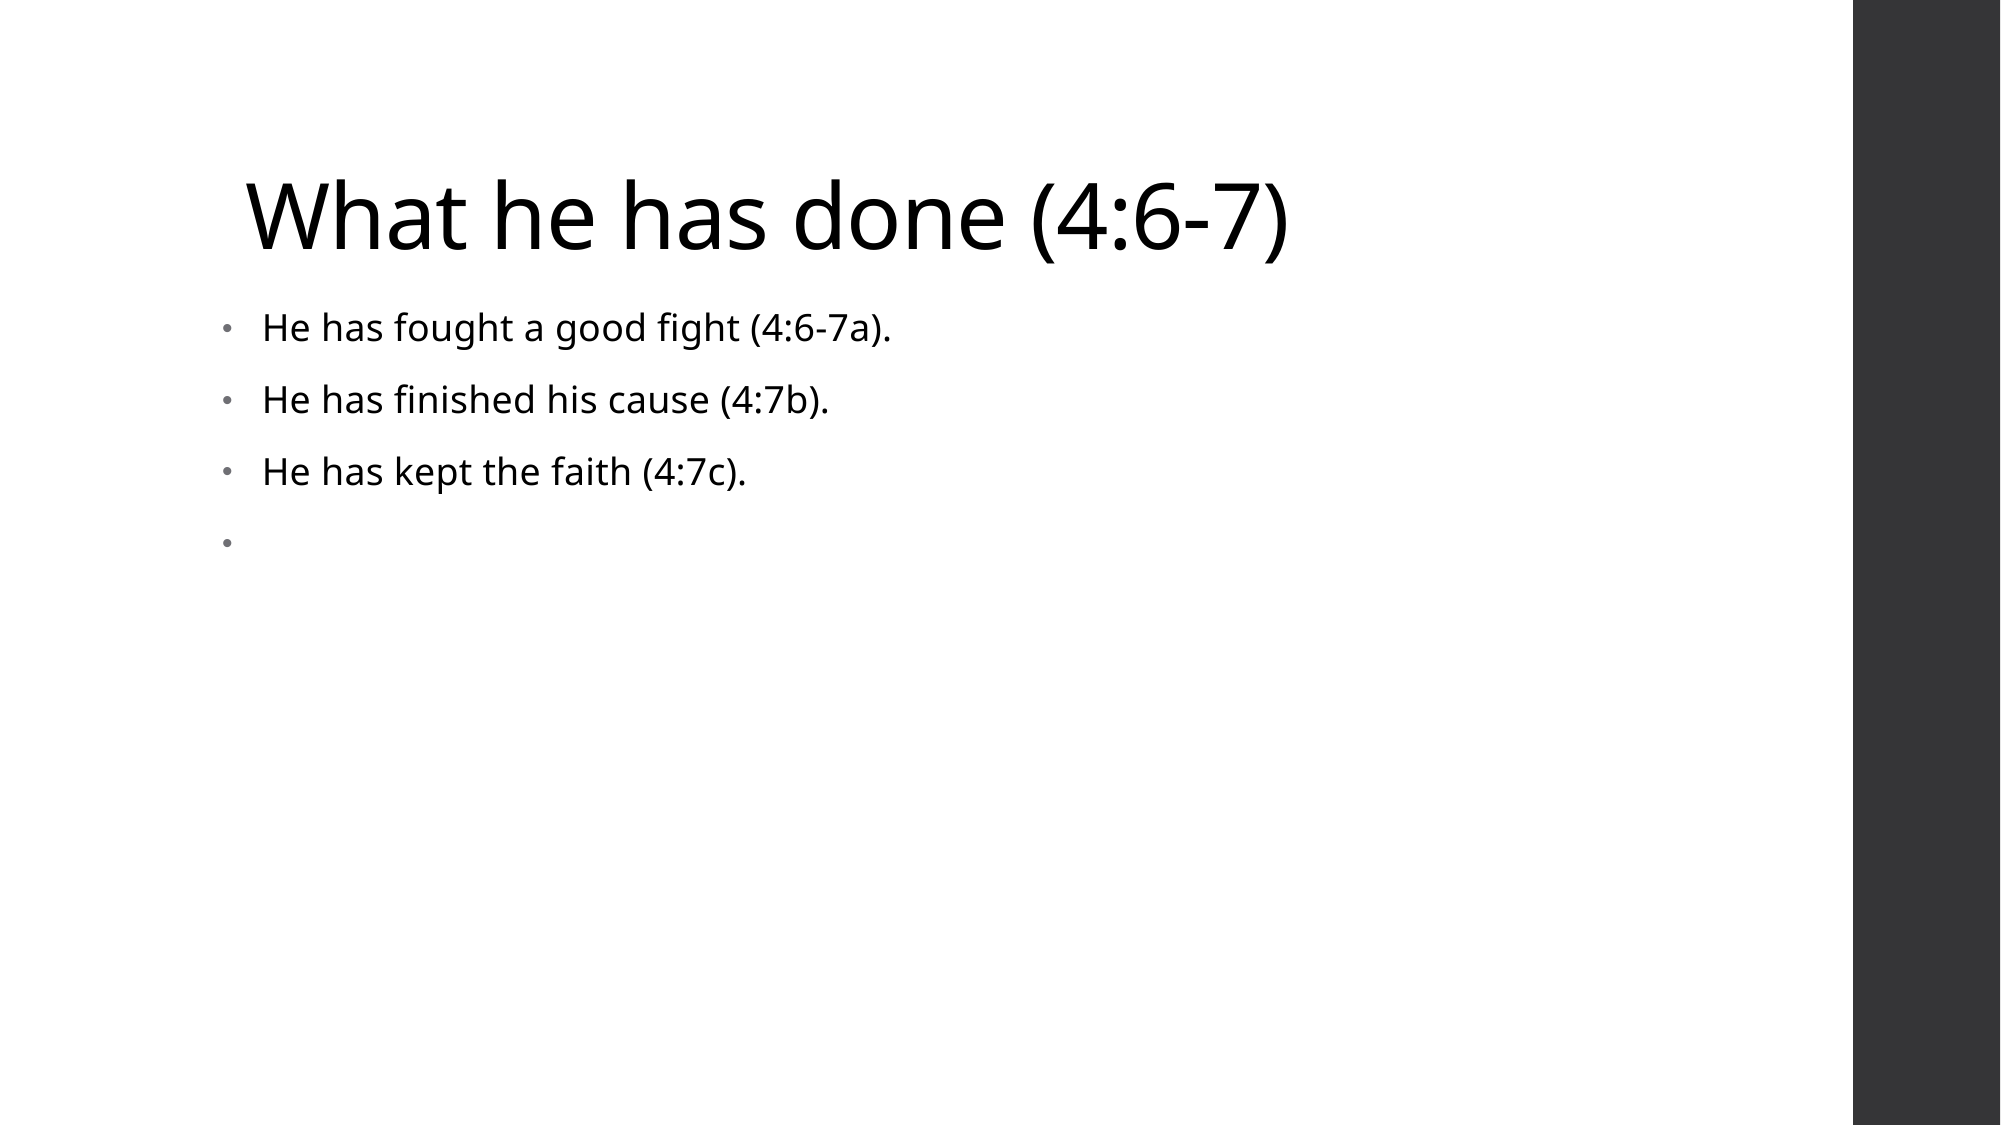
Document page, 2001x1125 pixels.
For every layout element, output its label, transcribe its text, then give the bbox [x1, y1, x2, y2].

title What he has done (4:6-7) [206, 60, 1797, 278]
list He has fought a good fight (4:6-7a). He has finished his cause (4:7b). He has kept the faith (4:7c). [206, 299, 1617, 1014]
